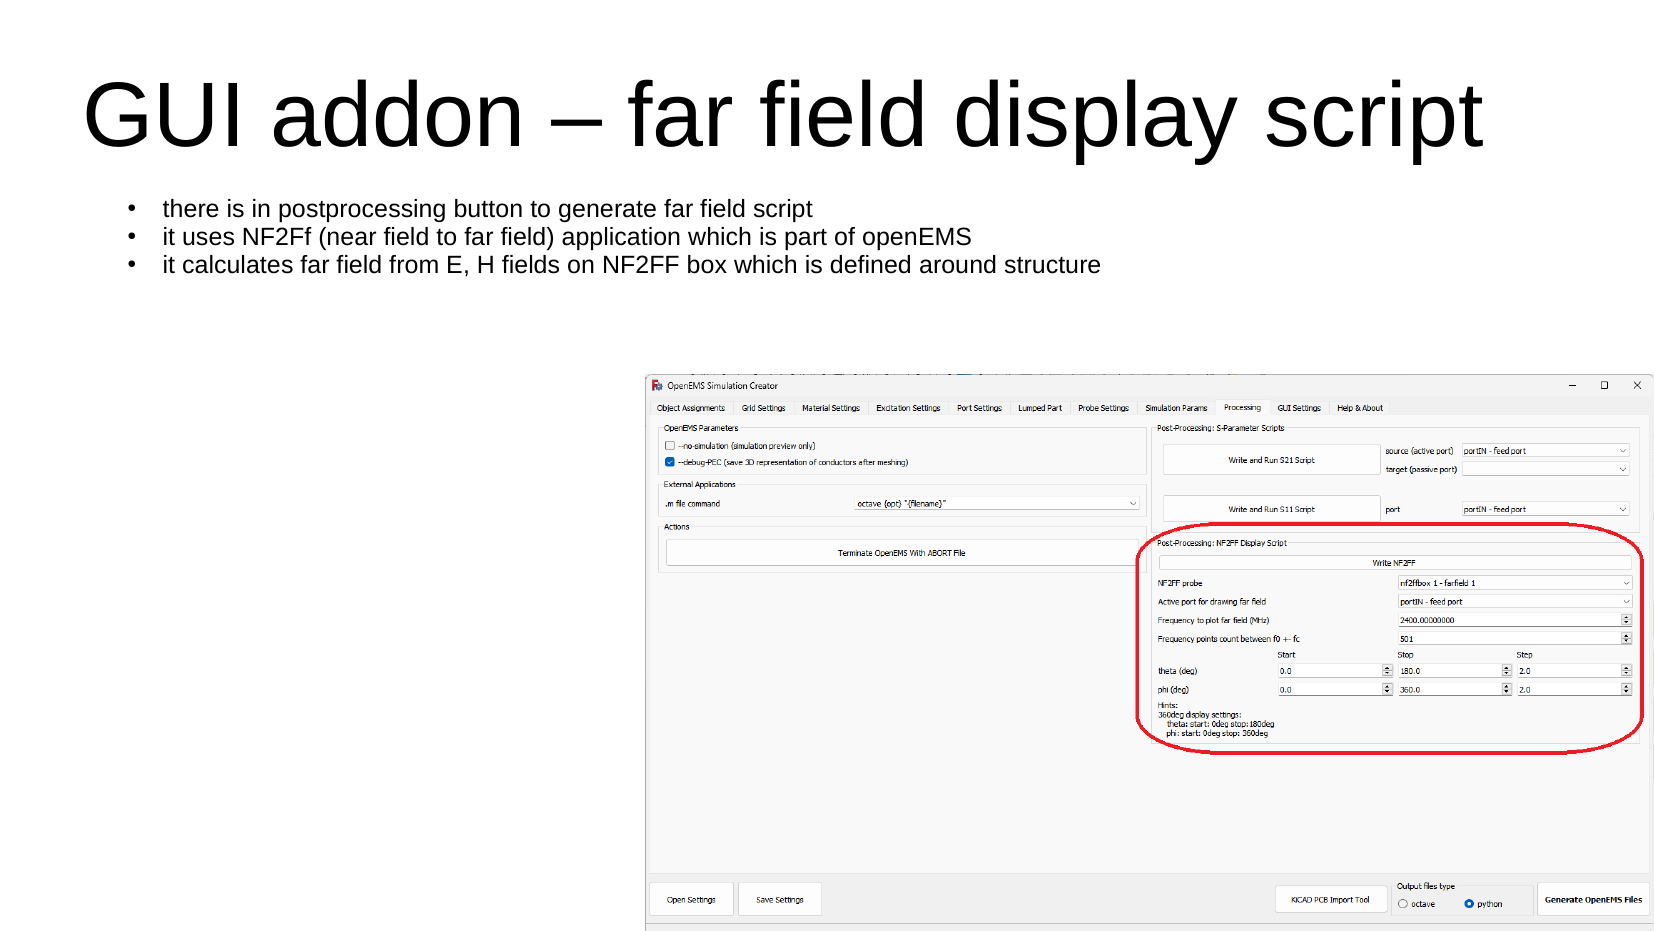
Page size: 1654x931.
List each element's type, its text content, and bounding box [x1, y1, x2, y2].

picture [645, 374, 1654, 931]
title GUI addon – far field display script [82, 37, 1571, 193]
text_box there is in postprocessing button to generate far field script it uses NF2Ff (near field to far field) application which is part of openEMS it calculates far field from E, H fields on NF2FF box which is defined around structure [112, 187, 1538, 376]
